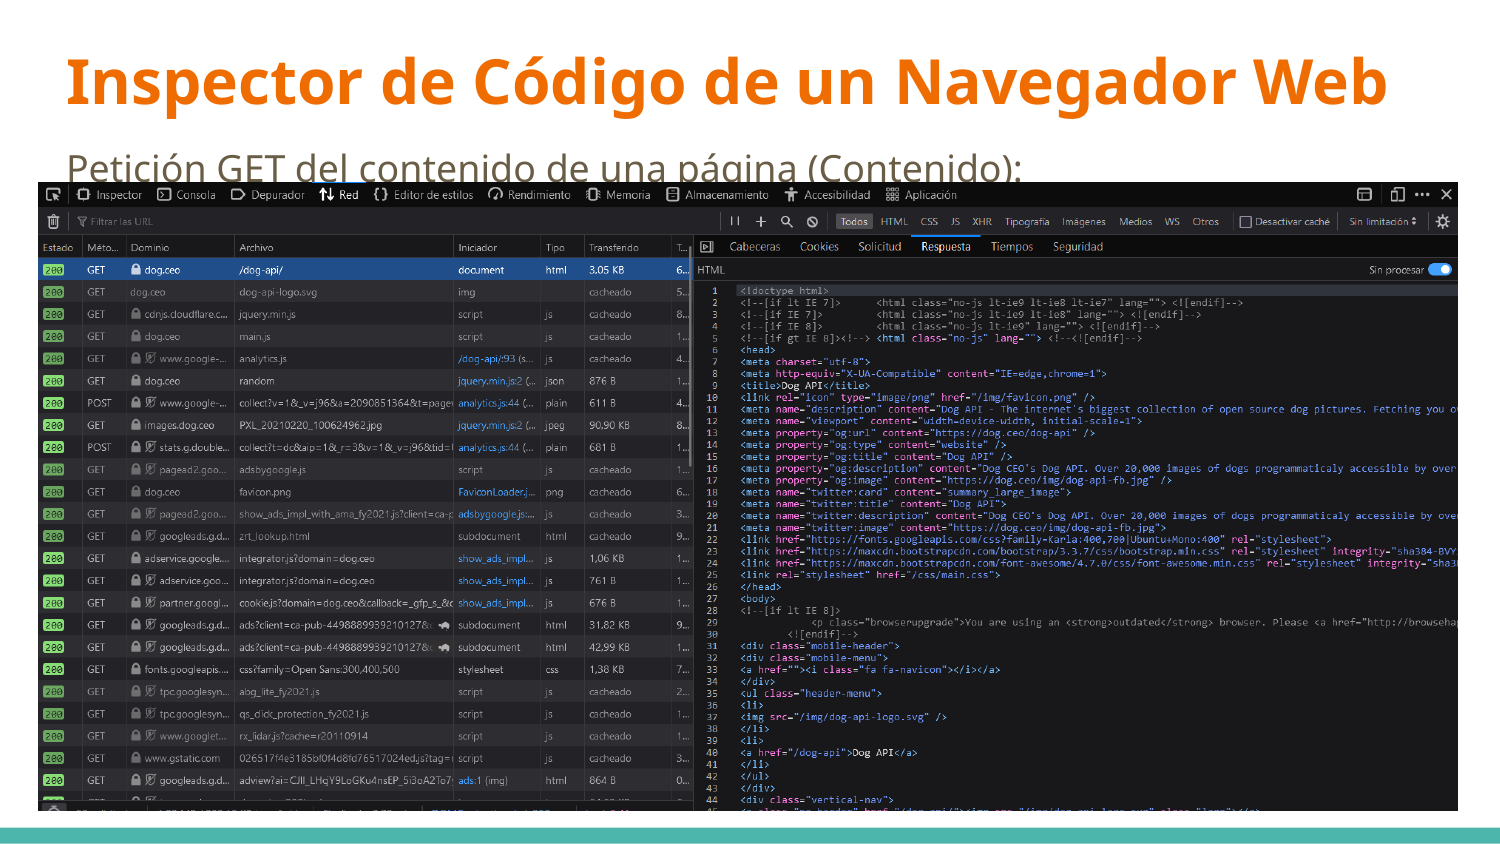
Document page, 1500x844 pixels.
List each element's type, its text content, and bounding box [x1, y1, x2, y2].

title Inspector de Código de un Navegador Web [51, 23, 1449, 120]
list Petición GET del contenido de una página (Contenido): [51, 120, 1449, 182]
picture [38, 182, 1458, 811]
